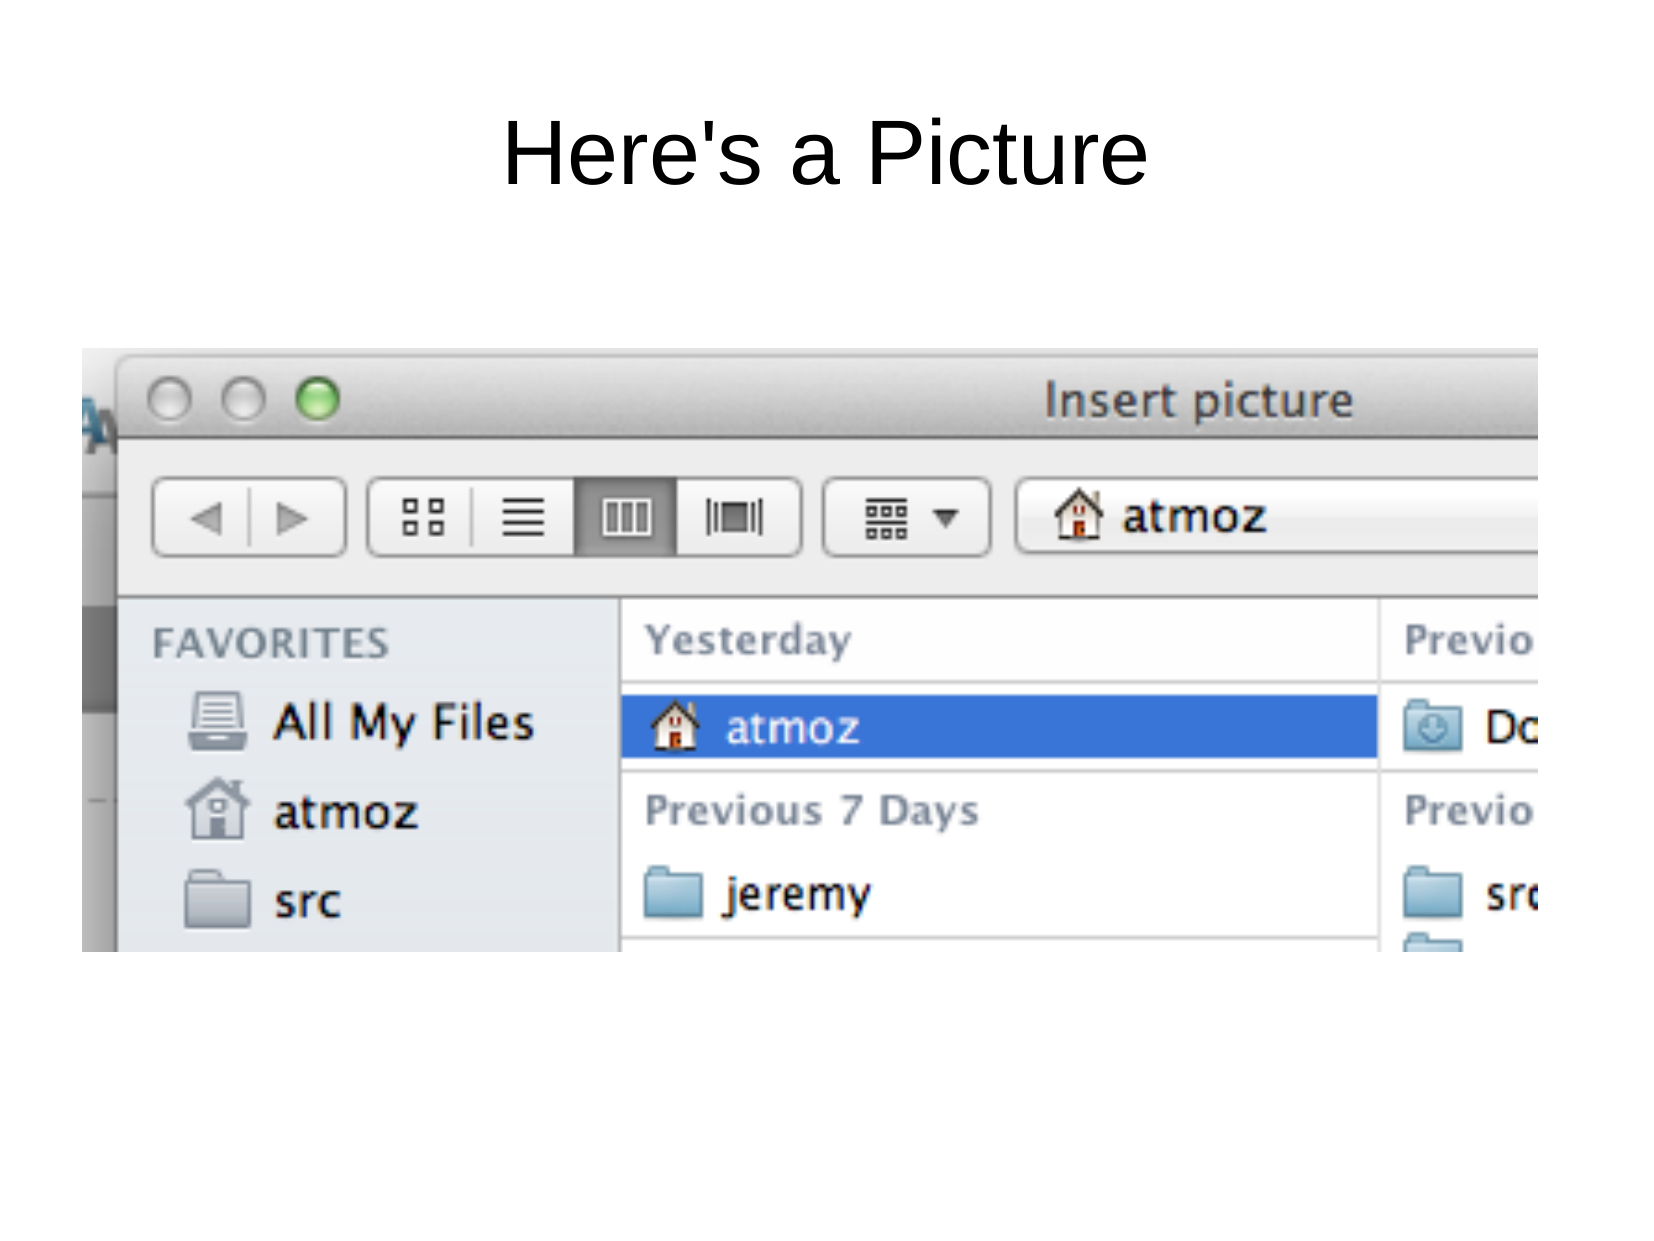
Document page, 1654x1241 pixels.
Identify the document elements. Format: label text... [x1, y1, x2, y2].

title Here's a Picture [82, 49, 1571, 257]
picture [82, 348, 1538, 952]
